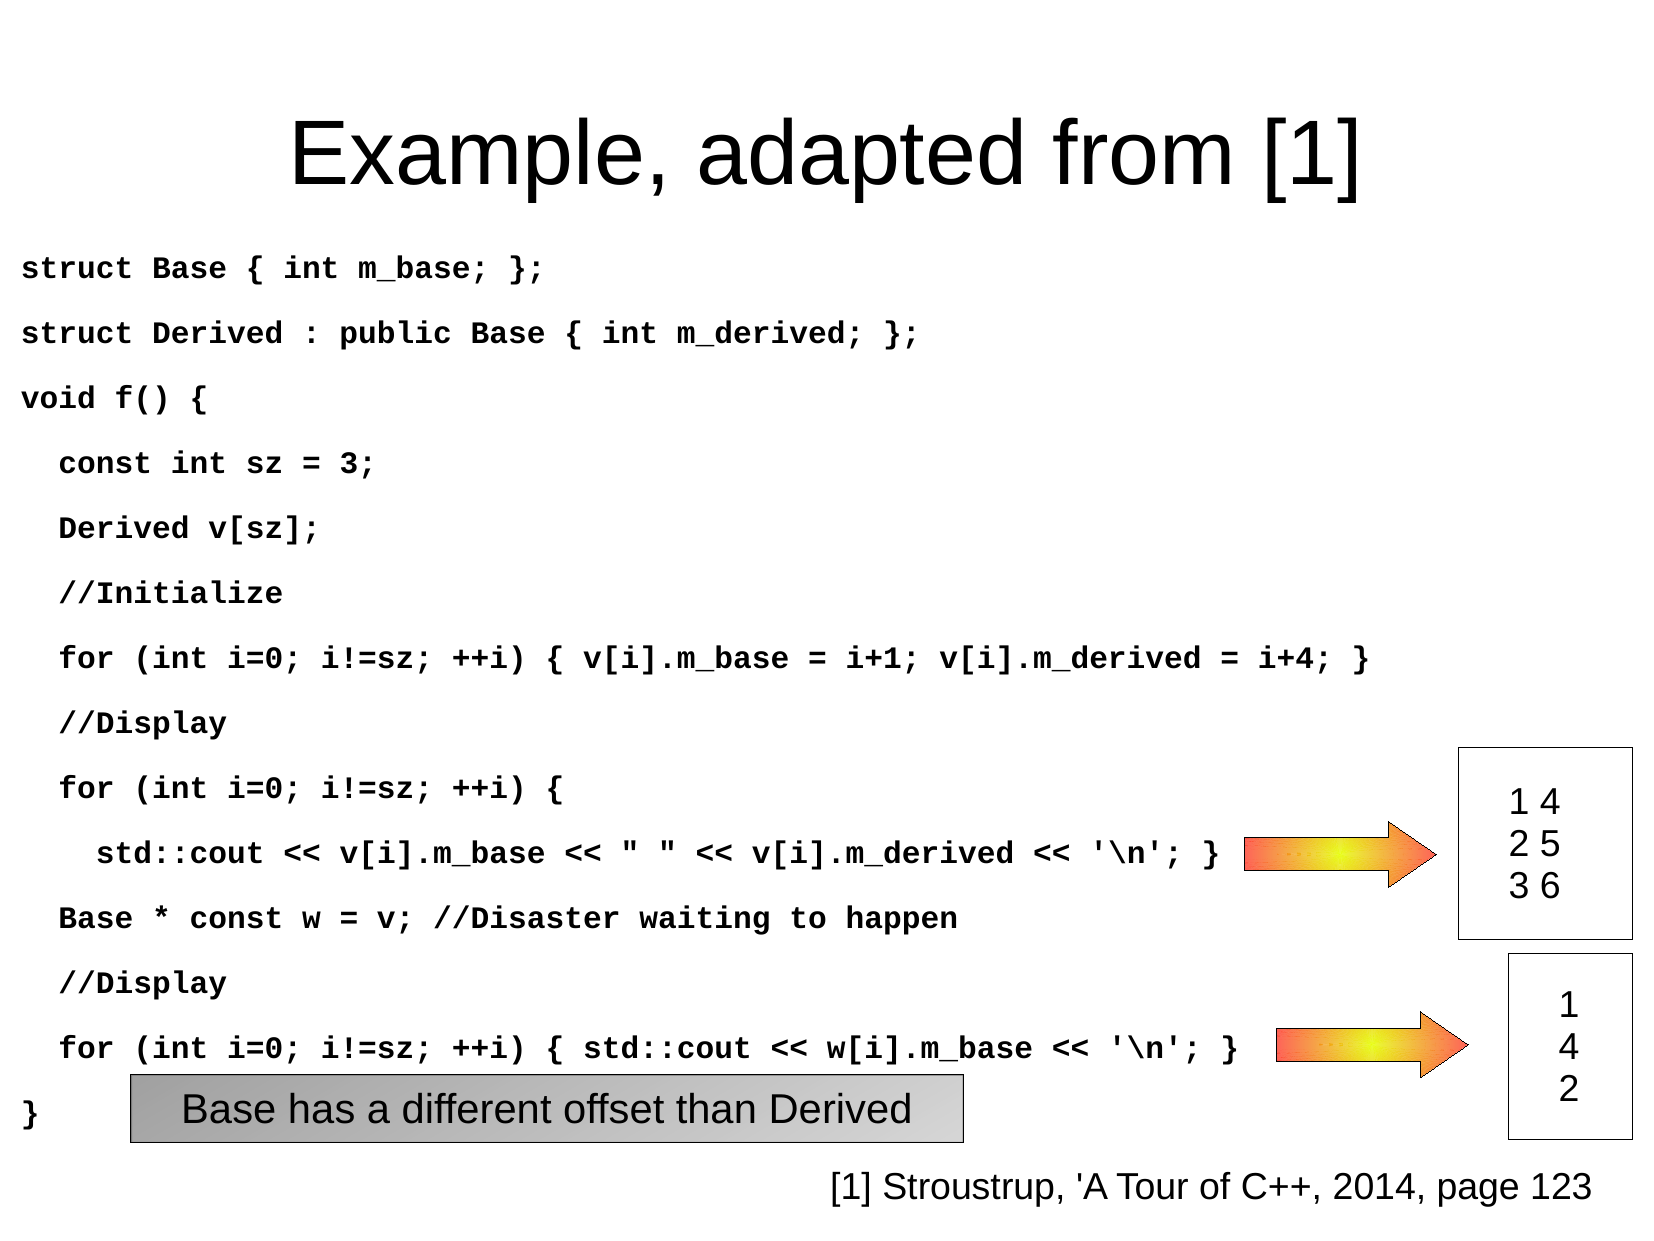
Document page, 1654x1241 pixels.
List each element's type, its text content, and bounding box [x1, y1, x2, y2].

text_box 1 4 2 5 3 6 [1458, 747, 1633, 940]
text_box [1244, 821, 1437, 888]
title Example, adapted from [1] [82, 49, 1571, 252]
text_box [1276, 1011, 1469, 1078]
text_box Base has a different offset than Derived [130, 1074, 964, 1143]
text_box [1] Stroustrup, 'A Tour of C++, 2014, page 123 [780, 1158, 1621, 1216]
text_box 1 4 2 [1508, 953, 1633, 1140]
list struct Base { int m_base; }; struct Derived : public Base { int m_derived; }; void f() { const int sz = 3; Derived v[sz]; //Initialize for (int i=0; i!=sz; ++i) { v[i].m_base = i+1; v[i].m_derived = i+4; } //Display for (int i=0; i!=sz; ++i) { std::cout << v[i].m_base << " " << v[i].m_derived << '\n'; } Base * const w = v; //Disaster waiting to happen //Display for (int i=0; i!=sz; ++i) { std::cout << w[i].m_base << '\n'; } } [0, 252, 1621, 1203]
